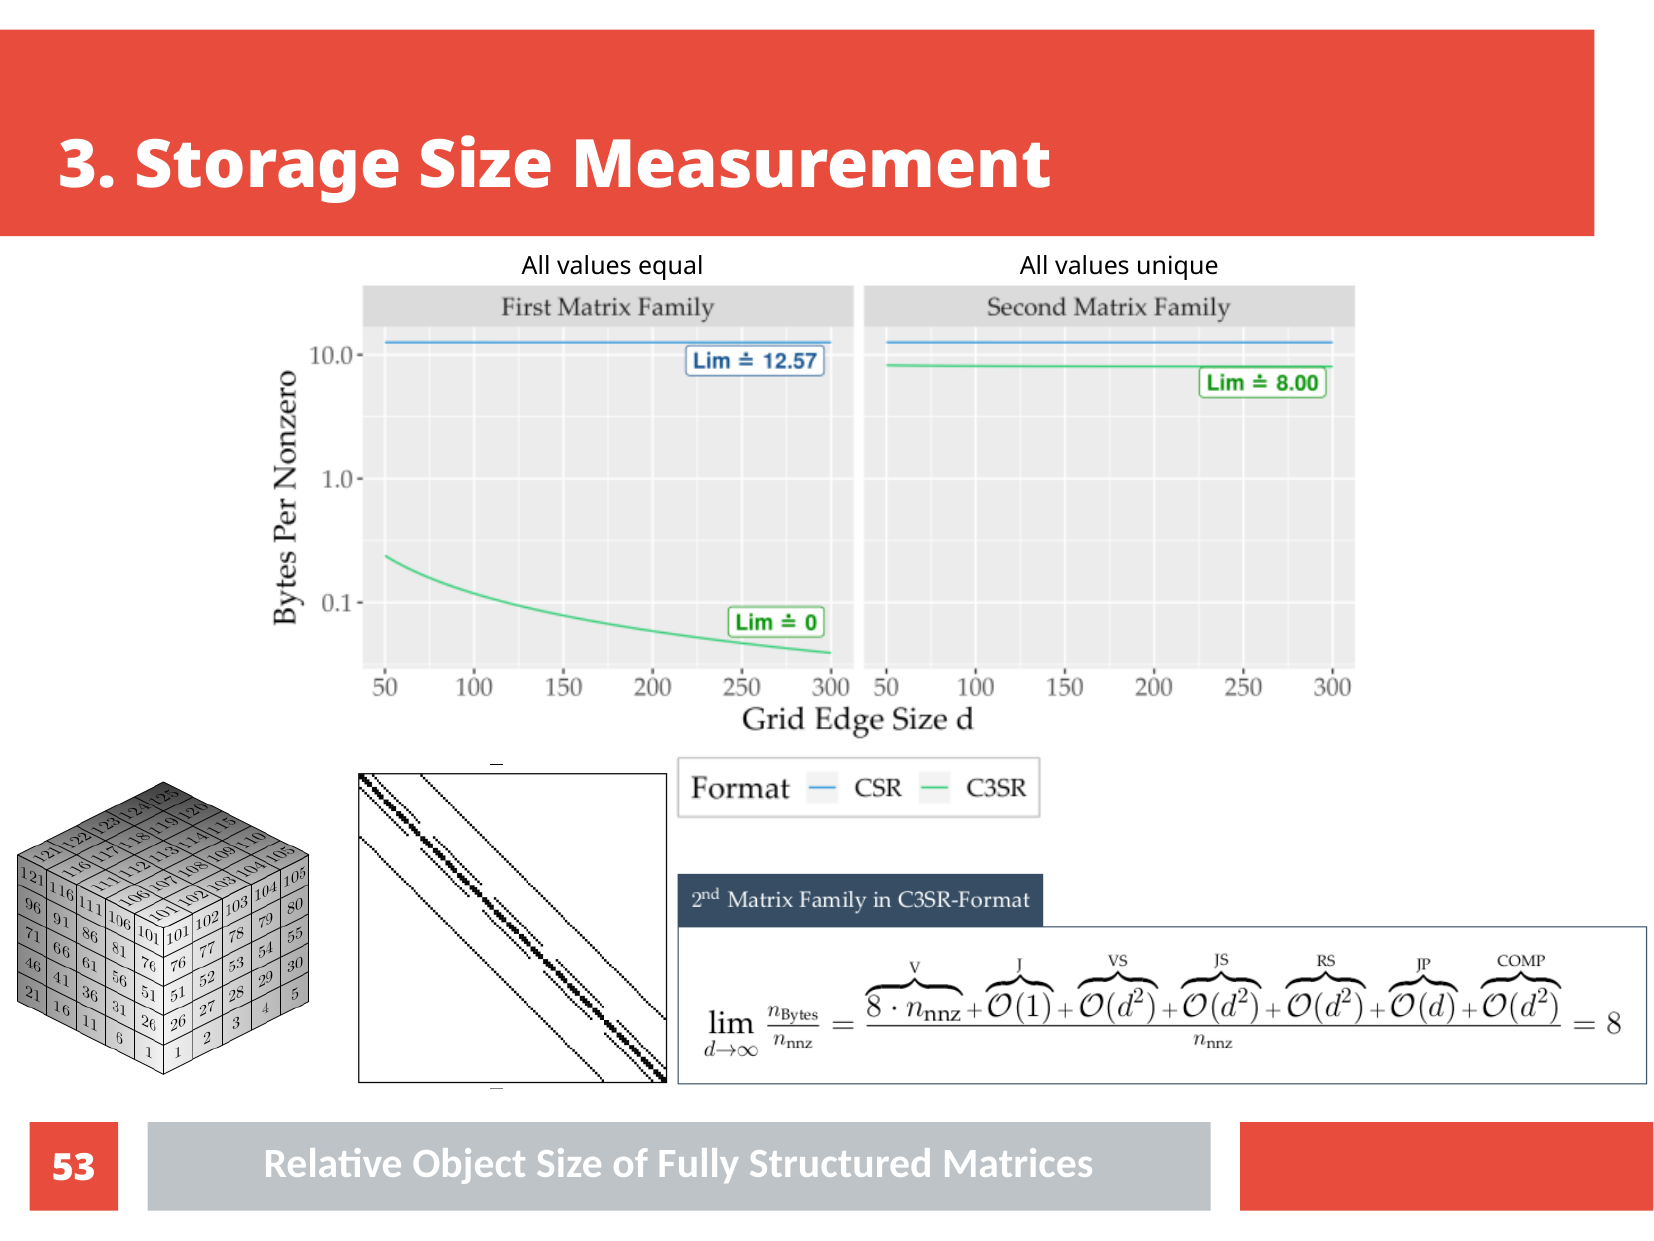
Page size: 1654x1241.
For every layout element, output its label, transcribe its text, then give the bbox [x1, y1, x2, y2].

title 3. Storage Size Measurement [59, 59, 1595, 207]
picture [6, 239, 1654, 1089]
text_box All values unique [1005, 240, 1246, 323]
text_box Relative Object Size of Fully Structured Matrices [150, 1125, 1208, 1209]
text_box All values equal [506, 240, 721, 289]
